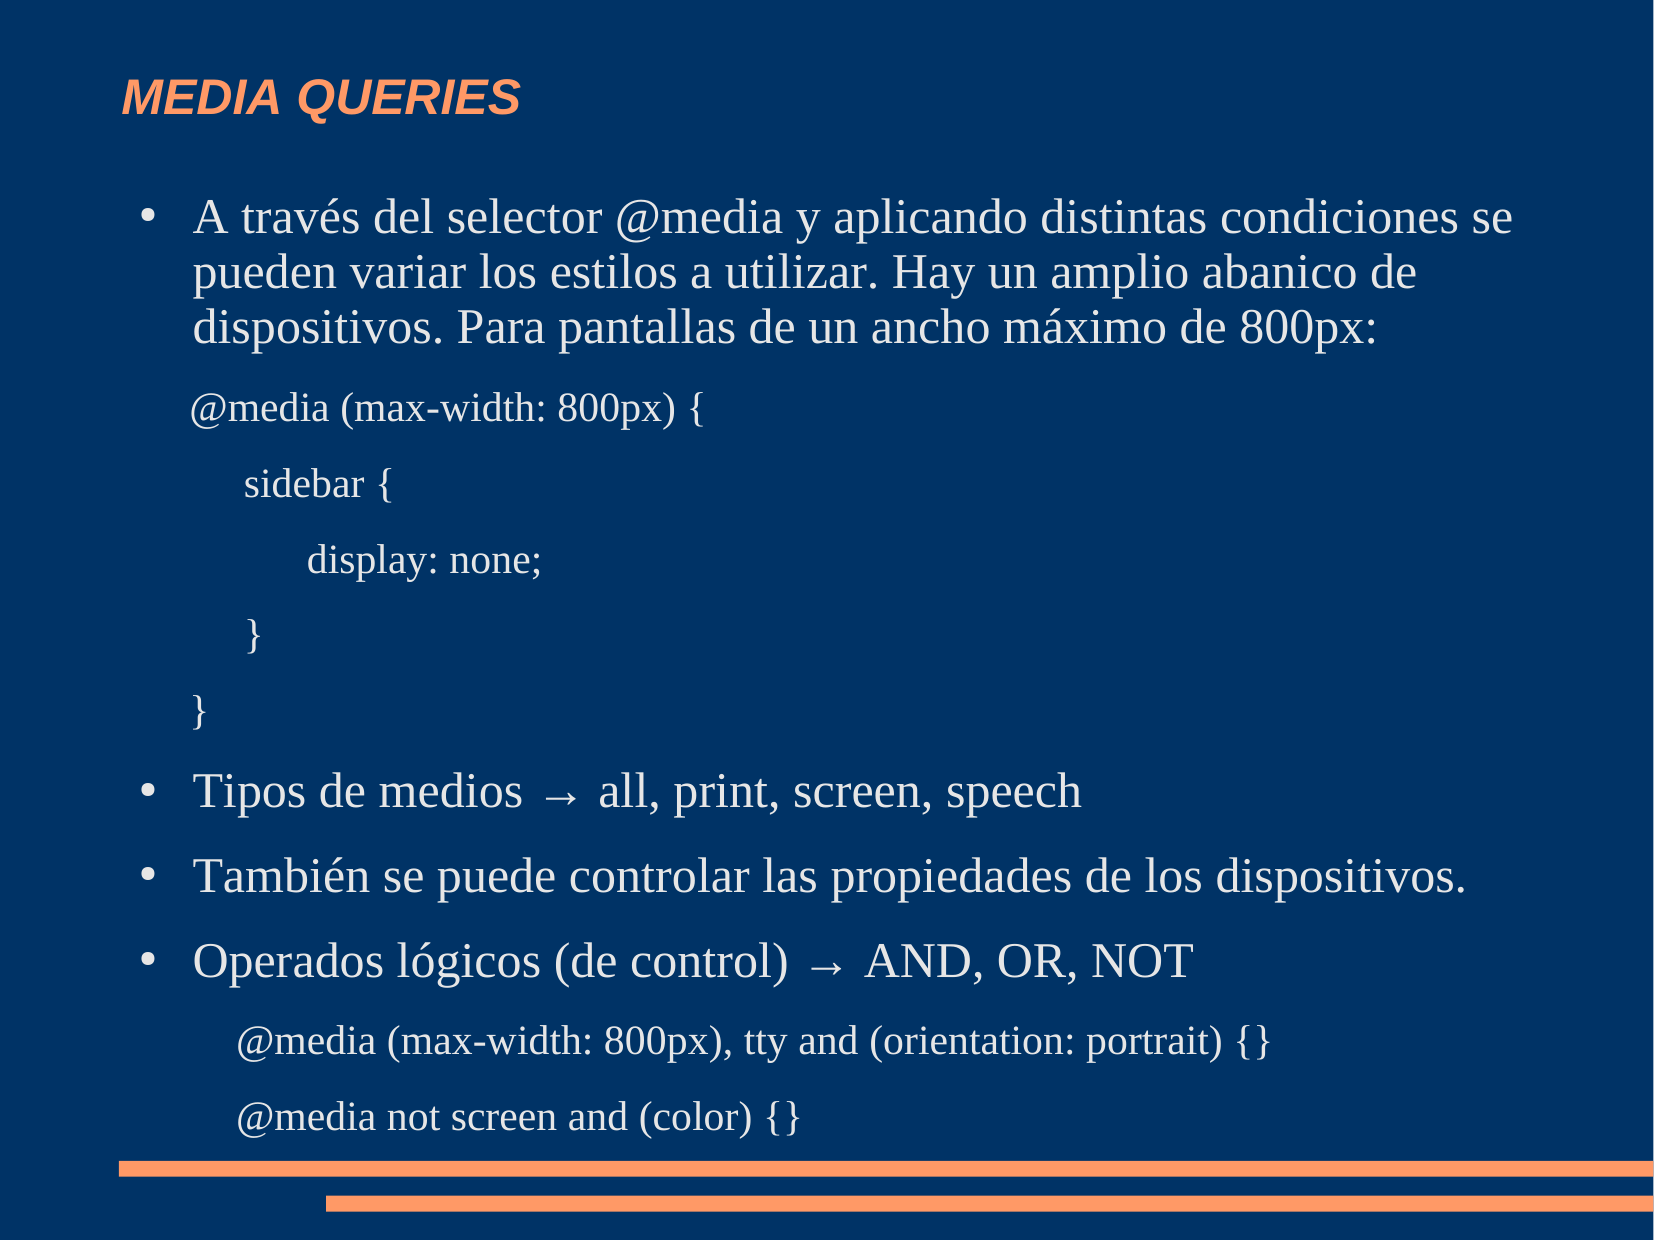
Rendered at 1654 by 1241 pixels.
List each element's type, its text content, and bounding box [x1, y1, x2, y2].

list A través del selector @media y aplicando distintas condiciones se pueden variar los estilos a utilizar. Hay un amplio abanico de dispositivos. Para pantallas de un ancho máximo de 800px: @media (max-width: 800px) { sidebar { display: none; } } Tipos de medios → all, print, screen, speech También se puede controlar las propiedades de los dispositivos. Operados lógicos (de control) → AND, OR, NOT @media (max-width: 800px), tty and (orientation: portrait) {} @media not screen and (color) {} [121, 188, 1561, 1152]
title MEDIA QUERIES [121, 46, 1534, 148]
